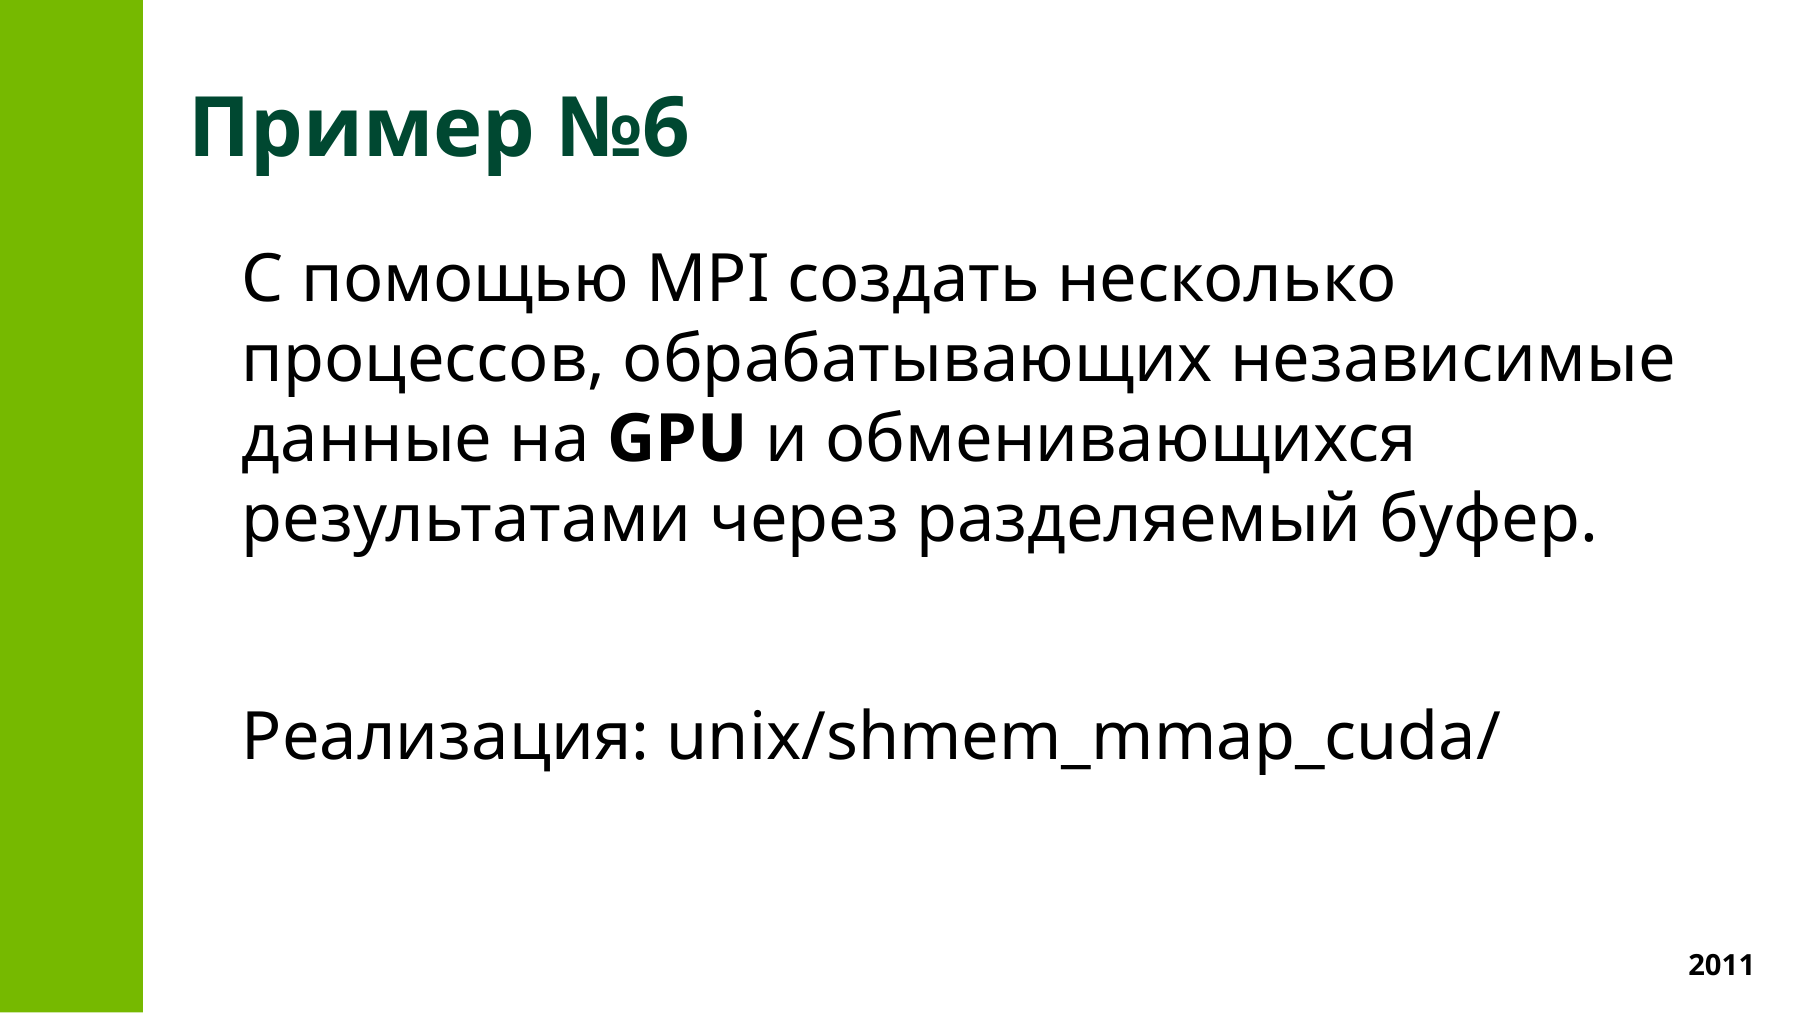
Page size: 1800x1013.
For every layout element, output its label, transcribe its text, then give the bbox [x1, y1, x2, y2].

title Пример №6 [188, 40, 1733, 211]
list С помощью MPI создать несколько процессов, обрабатывающих независимые данные на GPU и обменивающихся результатами через разделяемый буфер. Реализация: unix/shmem_mmap_cuda/ [188, 227, 1733, 976]
